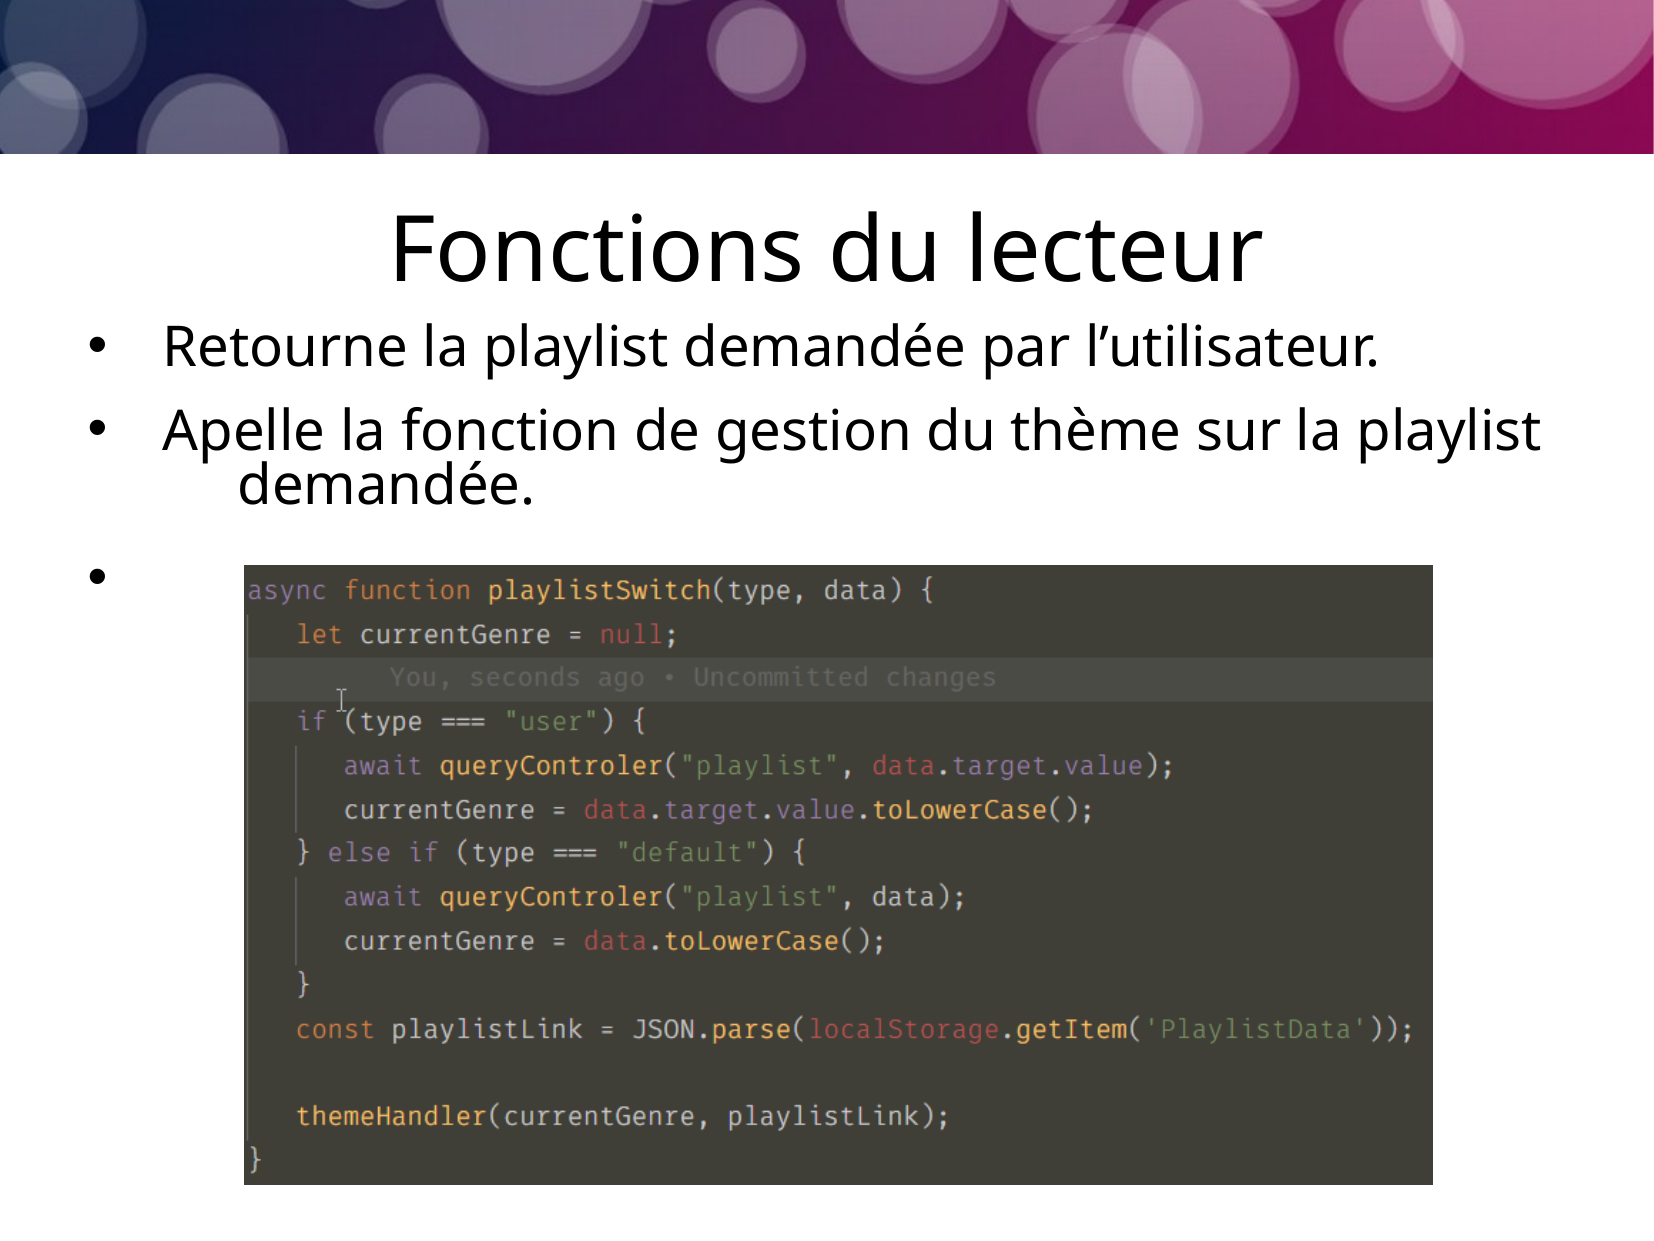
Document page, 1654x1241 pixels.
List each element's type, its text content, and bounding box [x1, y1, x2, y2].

title Fonctions du lecteur [82, 159, 1571, 331]
picture [244, 565, 1433, 1186]
list Retourne la playlist demandée par l’utilisateur. Apelle la fonction de gestion du thème sur la playlist demandée. [87, 323, 1590, 548]
